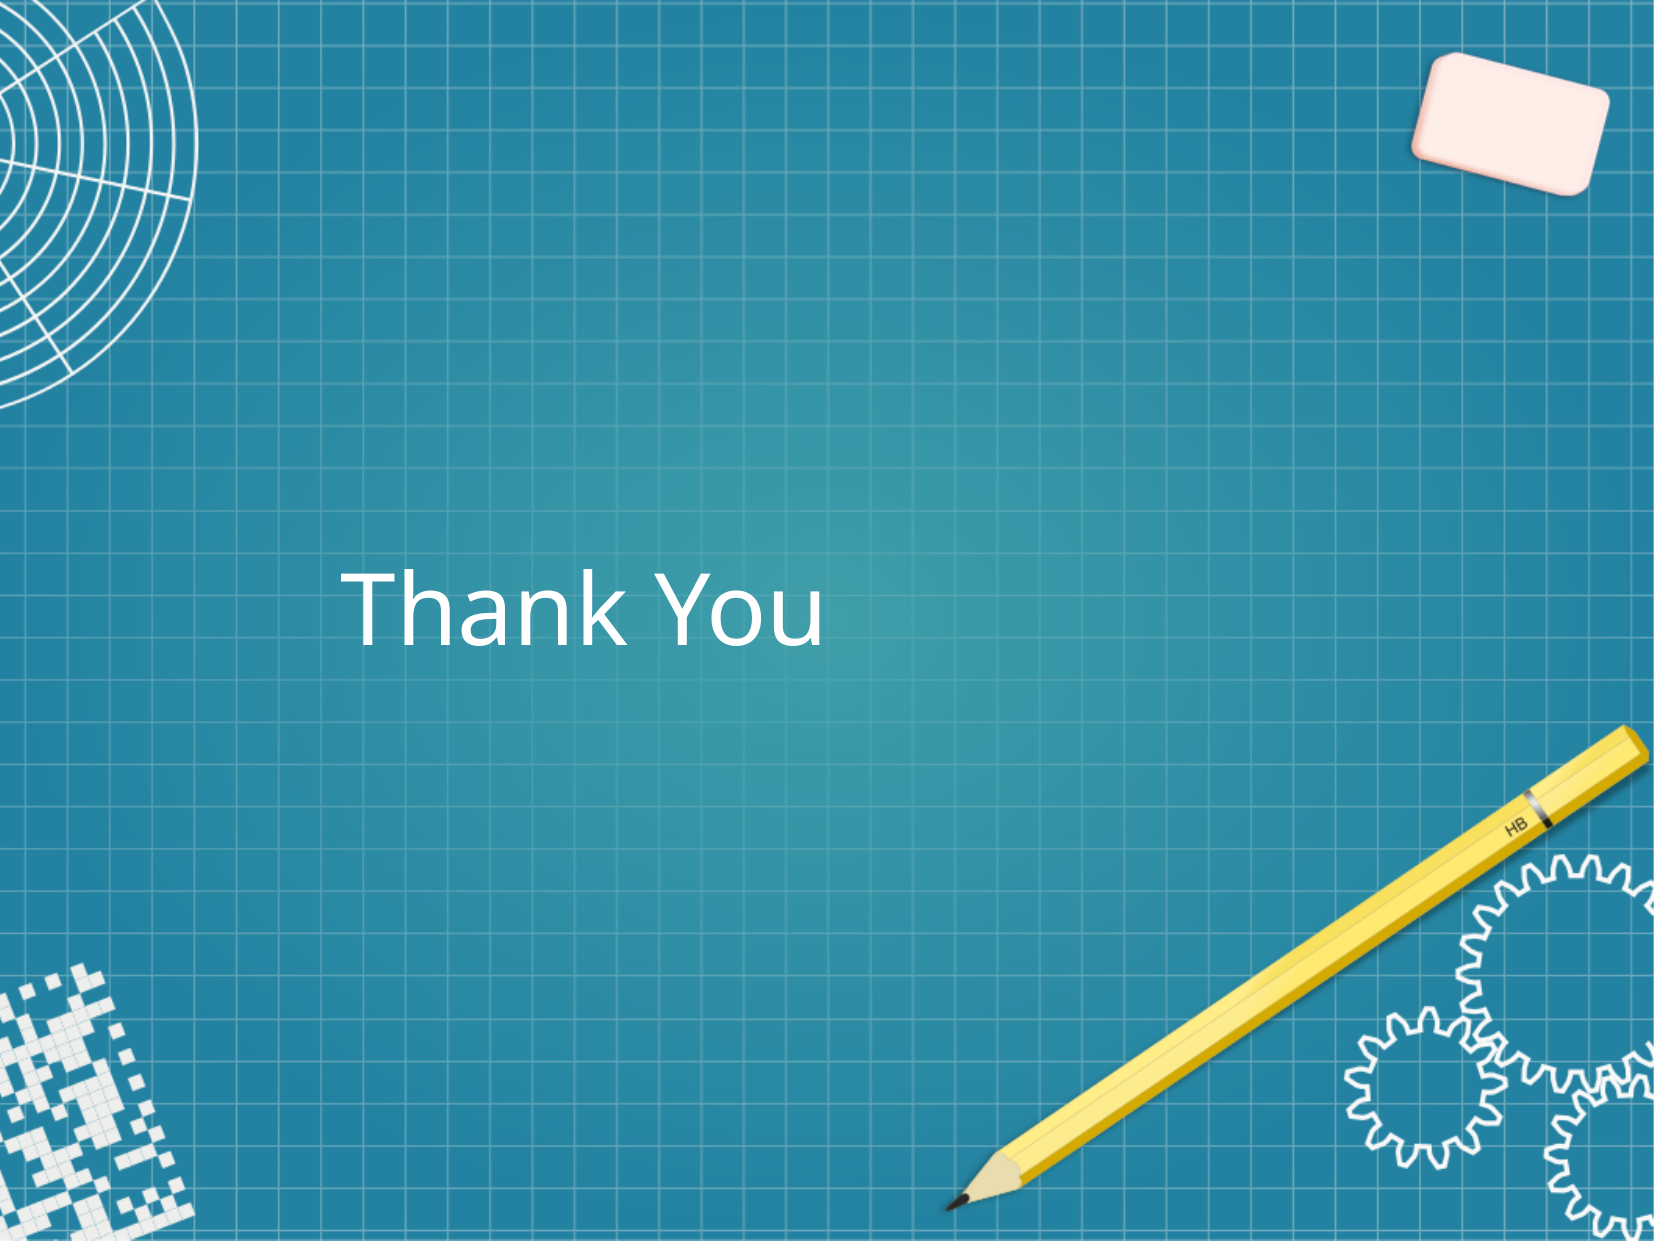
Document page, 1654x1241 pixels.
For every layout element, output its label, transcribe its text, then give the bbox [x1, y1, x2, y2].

text_box Thank You [325, 531, 1276, 668]
picture [0, 0, 1654, 1241]
